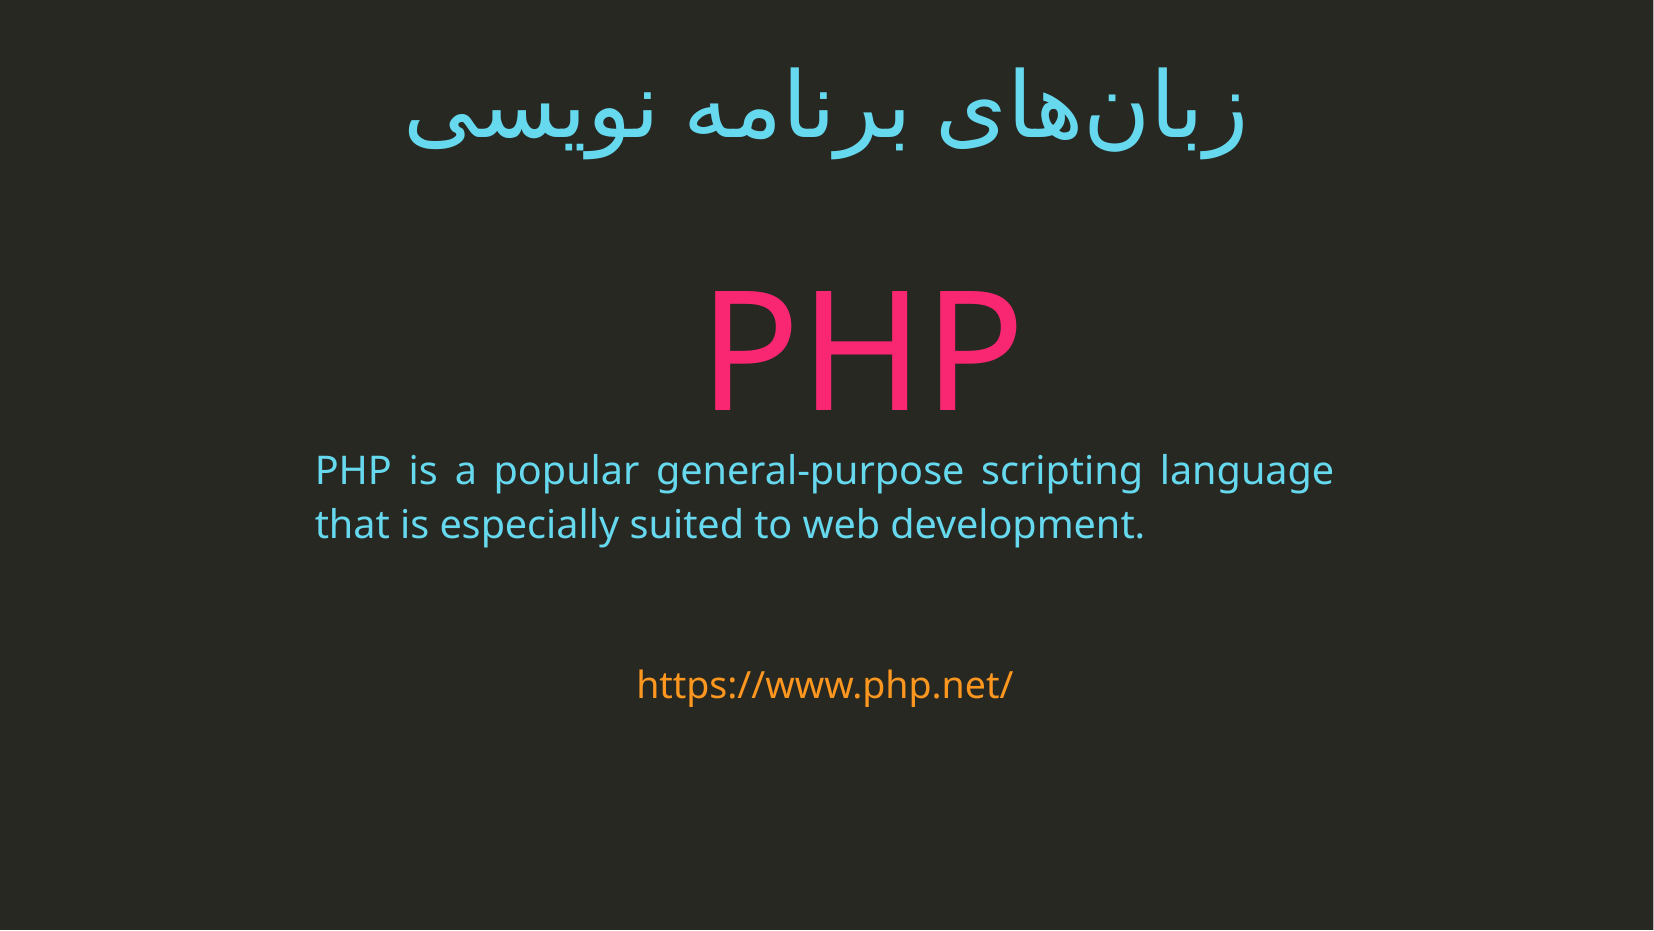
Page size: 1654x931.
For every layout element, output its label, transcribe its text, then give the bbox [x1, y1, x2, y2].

title زبان‌های برنامه نویسی [82, 37, 1571, 193]
text_box PHP is a popular general-purpose scripting language that is especially suited to web development. [300, 435, 1351, 616]
text_box PHP [420, 225, 1306, 435]
text_box https://www.php.net/ [300, 650, 1351, 745]
